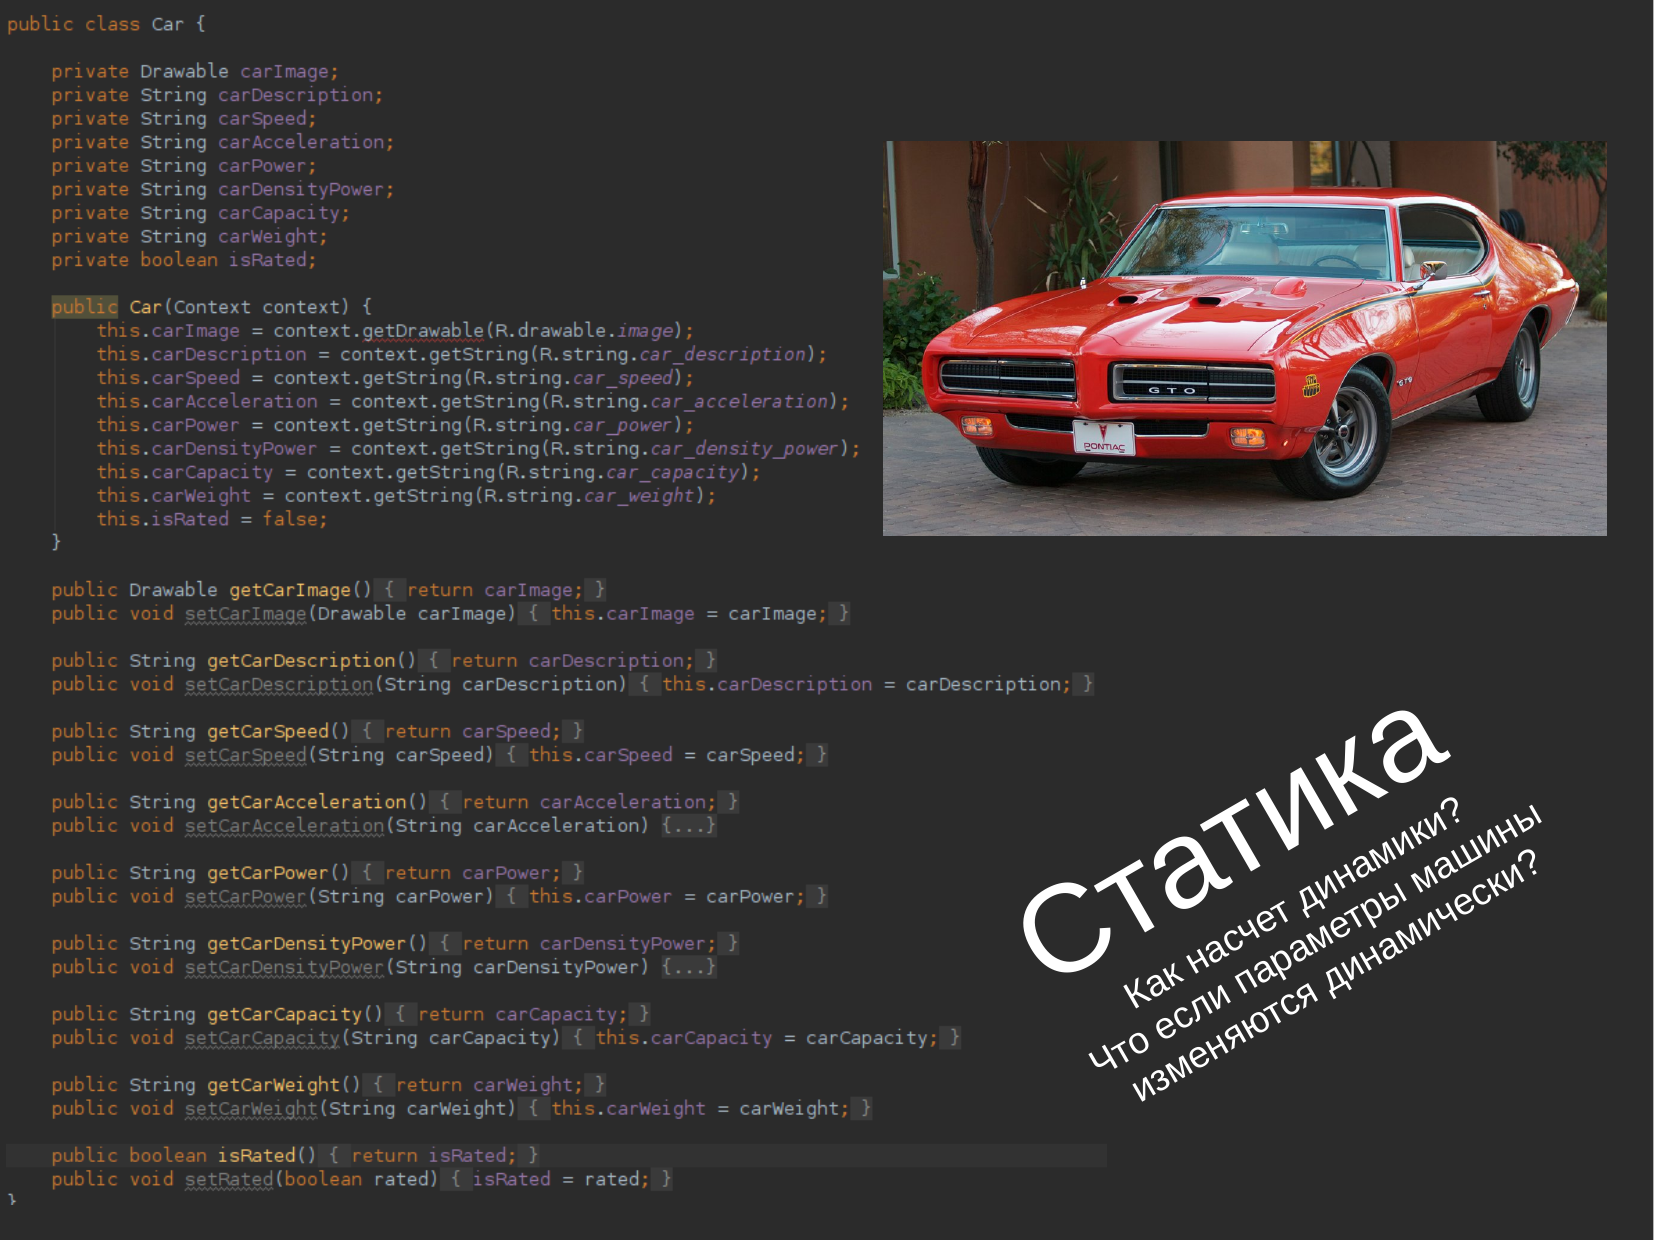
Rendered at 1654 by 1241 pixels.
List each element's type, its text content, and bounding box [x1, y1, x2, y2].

picture [6, 7, 1607, 1205]
text_box Статика Как насчет динамики? Что если параметры машины изменяются динамически? [974, 591, 1637, 1136]
